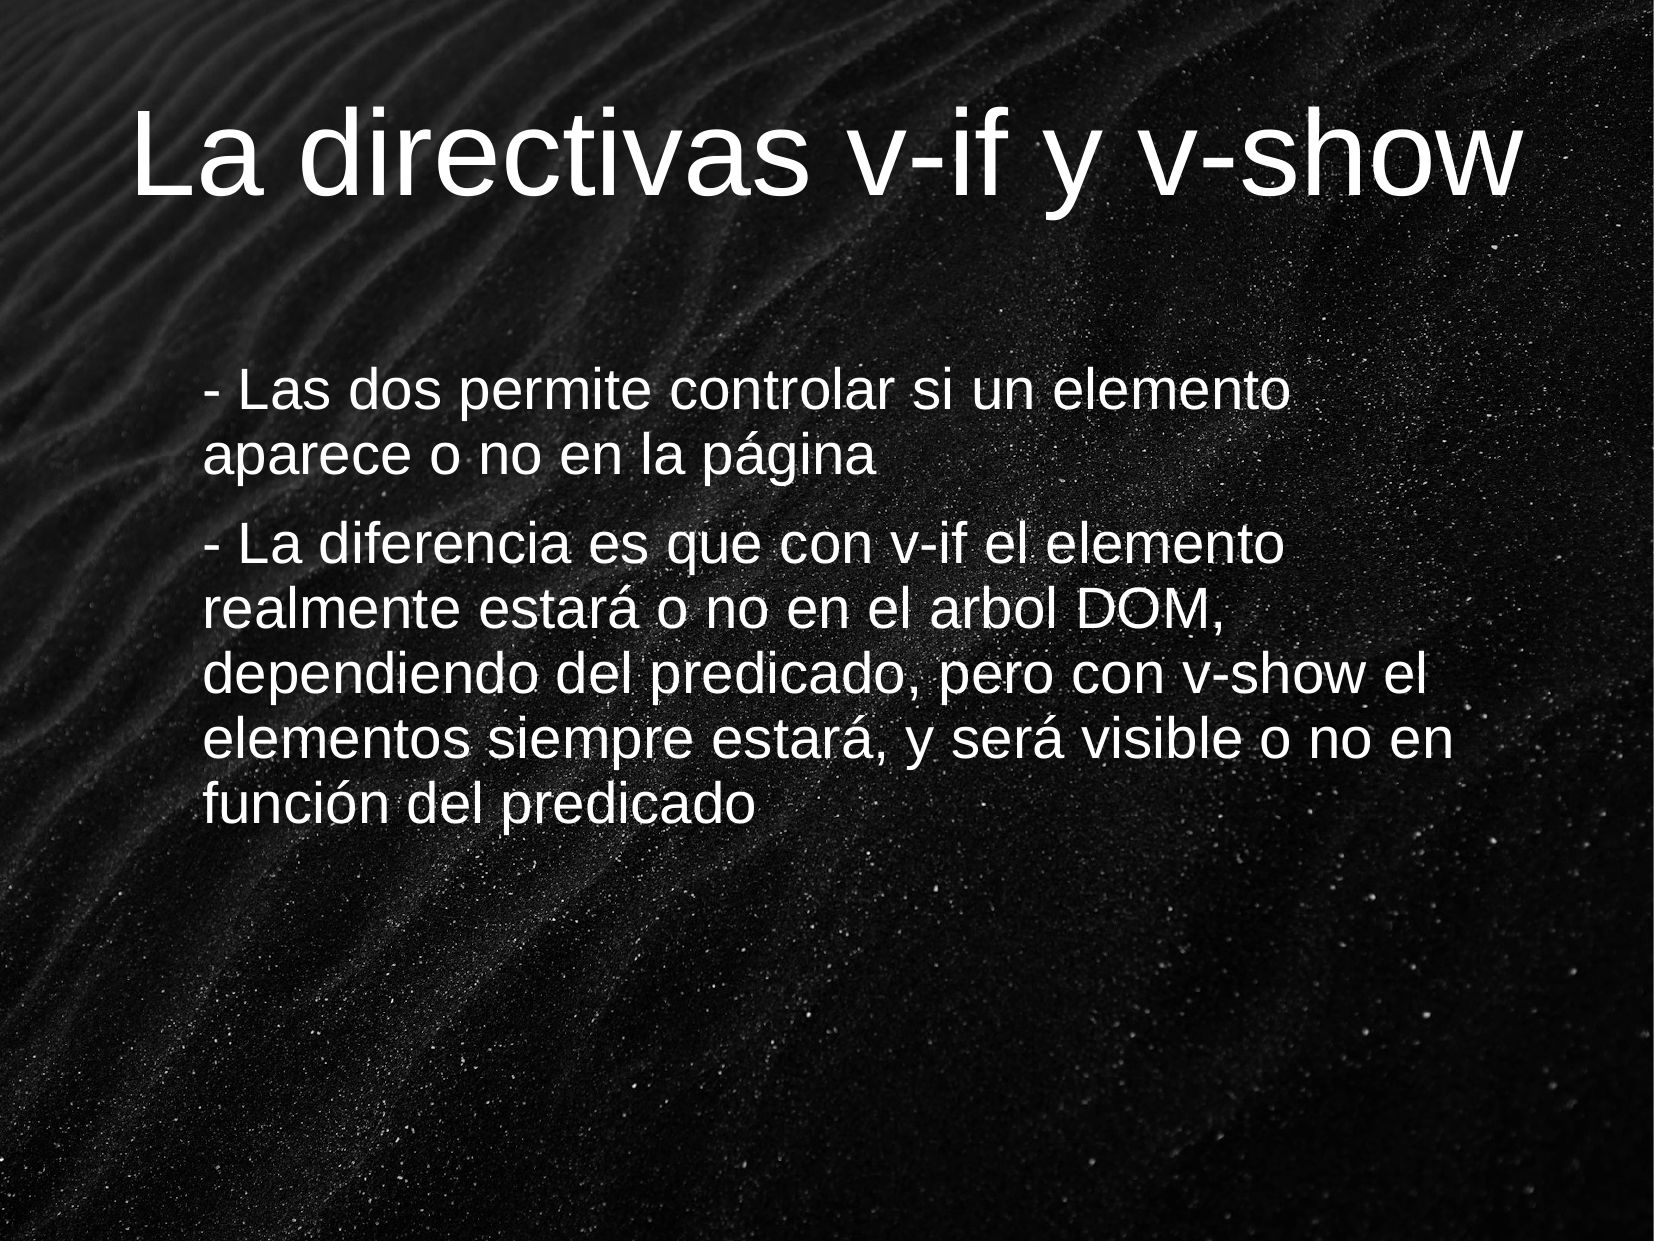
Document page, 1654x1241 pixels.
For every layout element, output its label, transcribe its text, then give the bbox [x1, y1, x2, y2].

text_box - Las dos permite controlar si un elemento aparece o no en la página - La diferencia es que con v-if el elemento realmente estará o no en el arbol DOM, dependiendo del predicado, pero con v-show el elementos siempre estará, y será visible o no en función del predicado [187, 348, 1501, 1114]
picture [0, 0, 1654, 1241]
title La directivas v-if y v-show [82, 49, 1571, 257]
